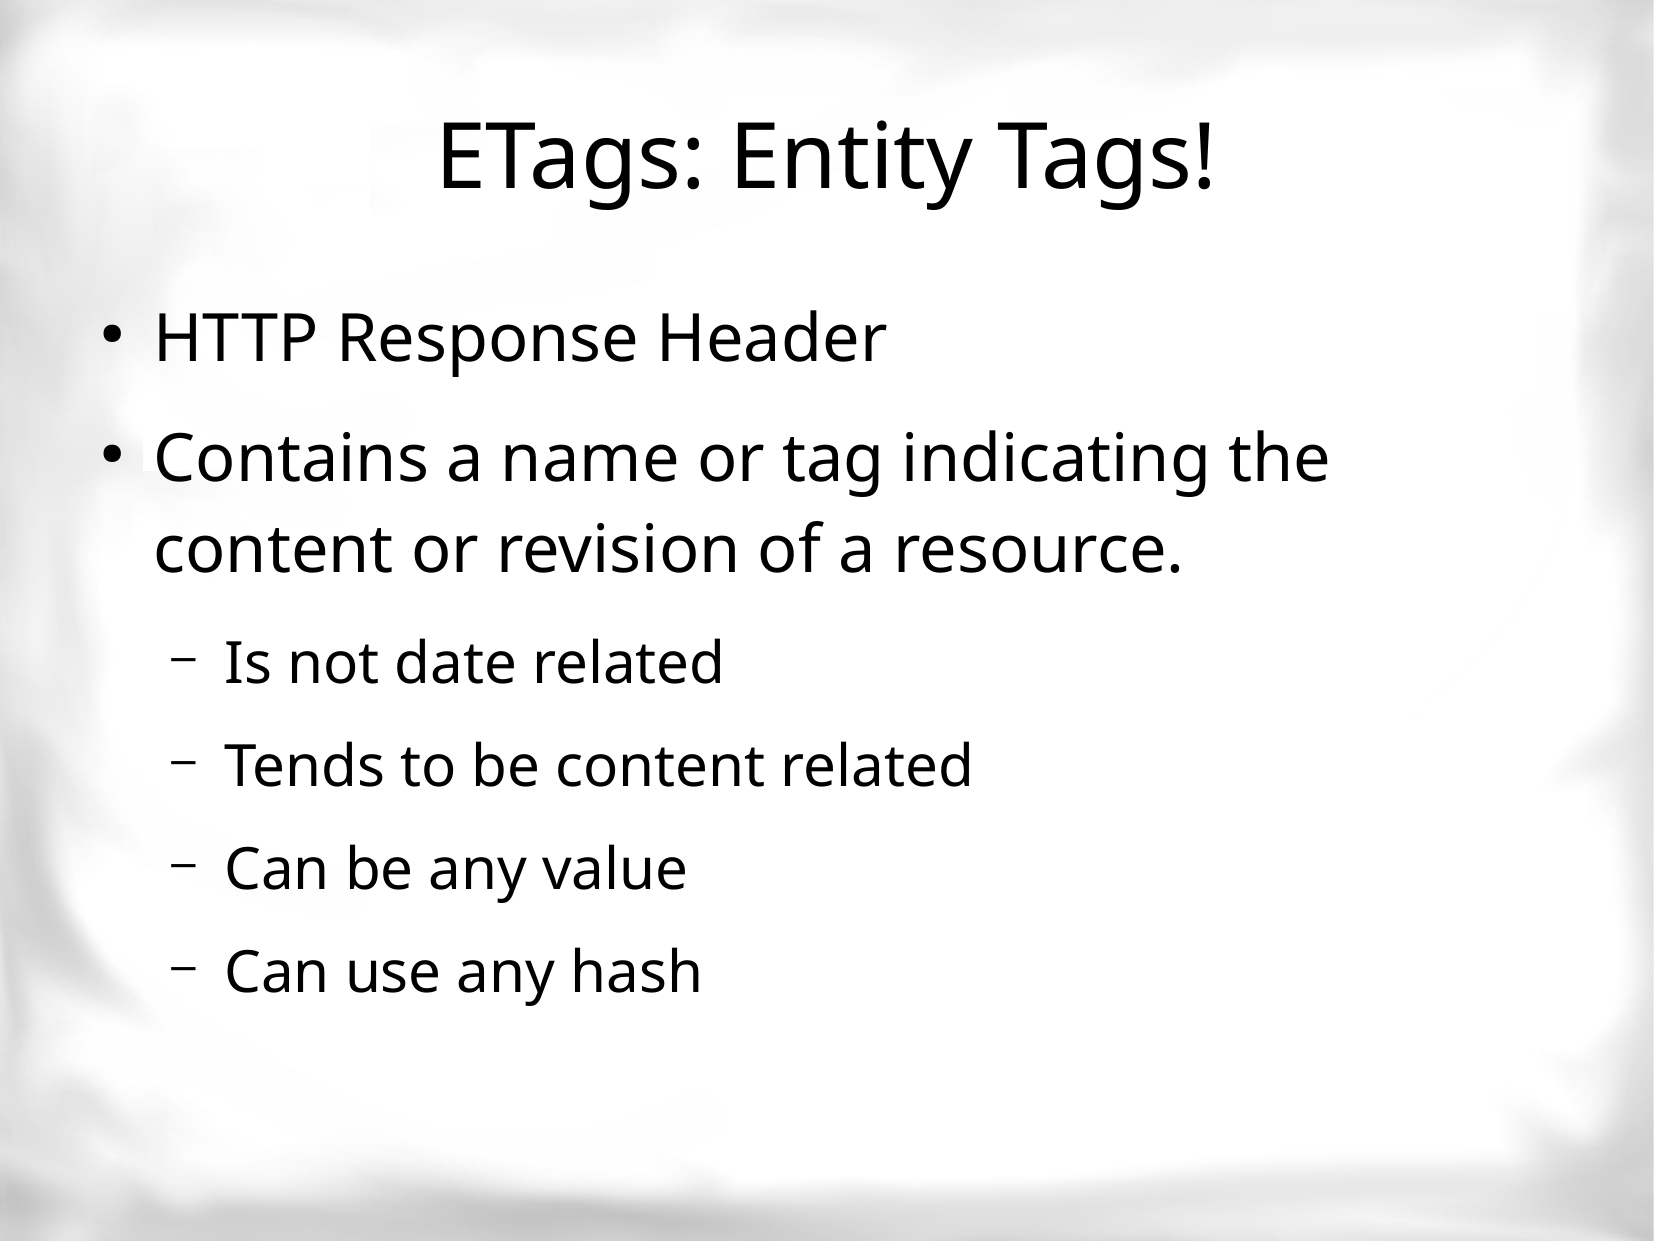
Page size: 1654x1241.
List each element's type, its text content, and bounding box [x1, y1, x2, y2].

title ETags: Entity Tags! [82, 49, 1571, 257]
picture [0, 0, 1654, 1241]
list HTTP Response Header Contains a name or tag indicating the content or revision of a resource. Is not date related Tends to be content related Can be any value Can use any hash [82, 290, 1571, 1010]
